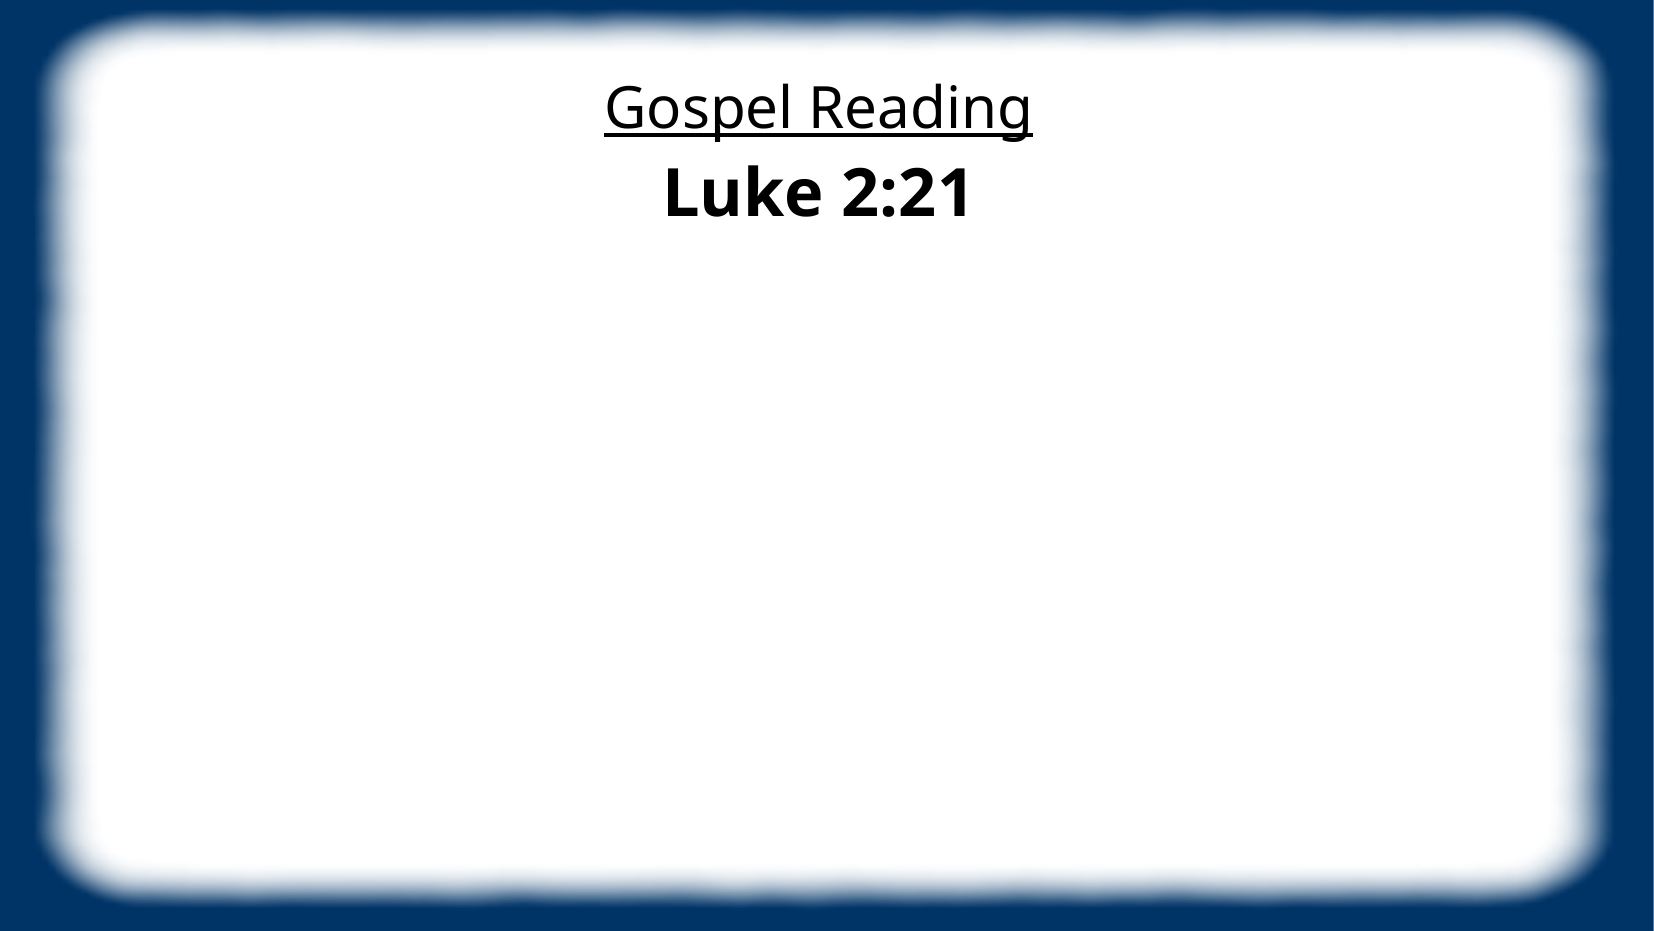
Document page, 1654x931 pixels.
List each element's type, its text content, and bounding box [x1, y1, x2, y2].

picture [0, 0, 1654, 931]
text_box Gospel Reading Luke 2:21 [91, 58, 1547, 241]
